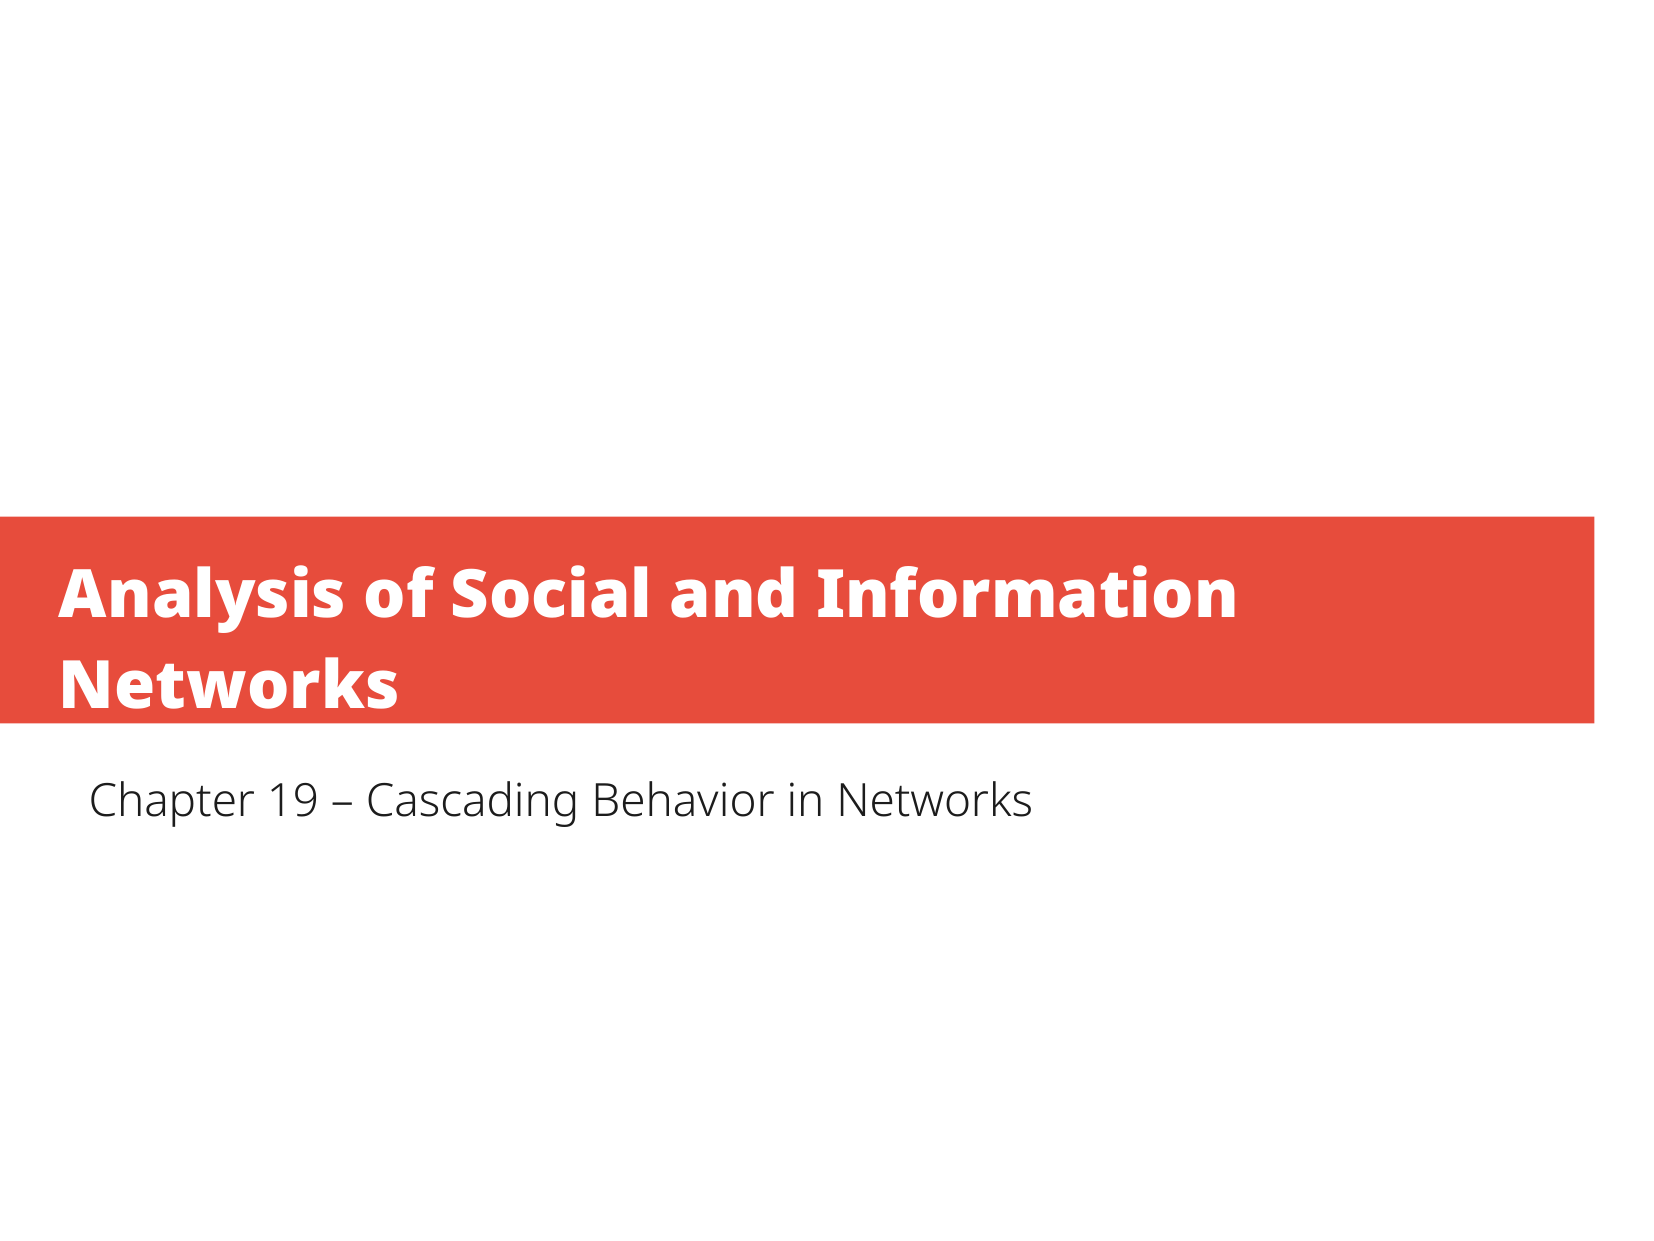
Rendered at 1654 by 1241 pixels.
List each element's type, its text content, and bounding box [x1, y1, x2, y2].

subtitle Chapter 19 – Cascading Behavior in Networks [88, 767, 1595, 1182]
title Analysis of Social and Information Networks [59, 546, 1595, 694]
